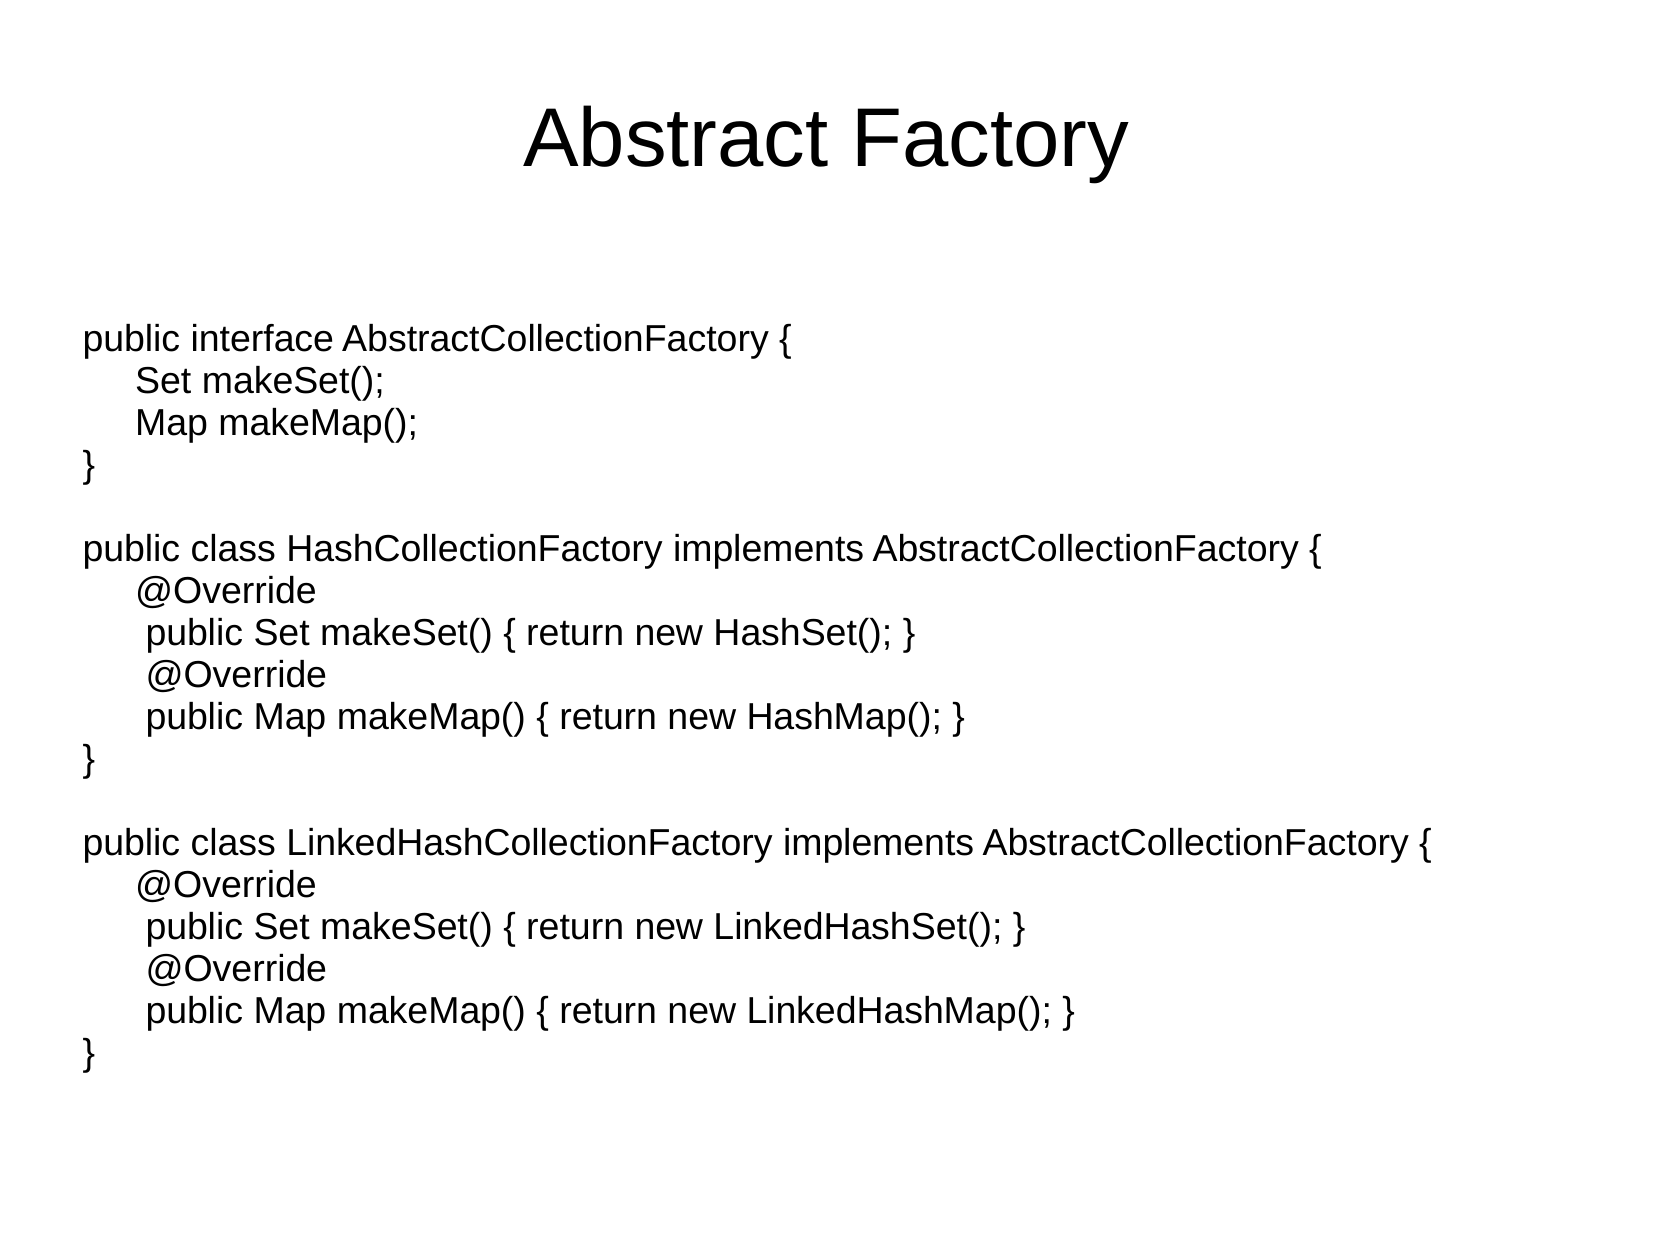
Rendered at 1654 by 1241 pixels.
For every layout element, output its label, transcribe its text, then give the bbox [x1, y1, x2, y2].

subtitle public interface AbstractCollectionFactory { Set makeSet(); Map makeMap(); } public class HashCollectionFactory implements AbstractCollectionFactory { @Override public Set makeSet() { return new HashSet(); } @Override public Map makeMap() { return new HashMap(); } } public class LinkedHashCollectionFactory implements AbstractCollectionFactory { @Override public Set makeSet() { return new LinkedHashSet(); } @Override public Map makeMap() { return new LinkedHashMap(); } } [82, 250, 1571, 1141]
title Abstract Factory [82, 49, 1571, 226]
